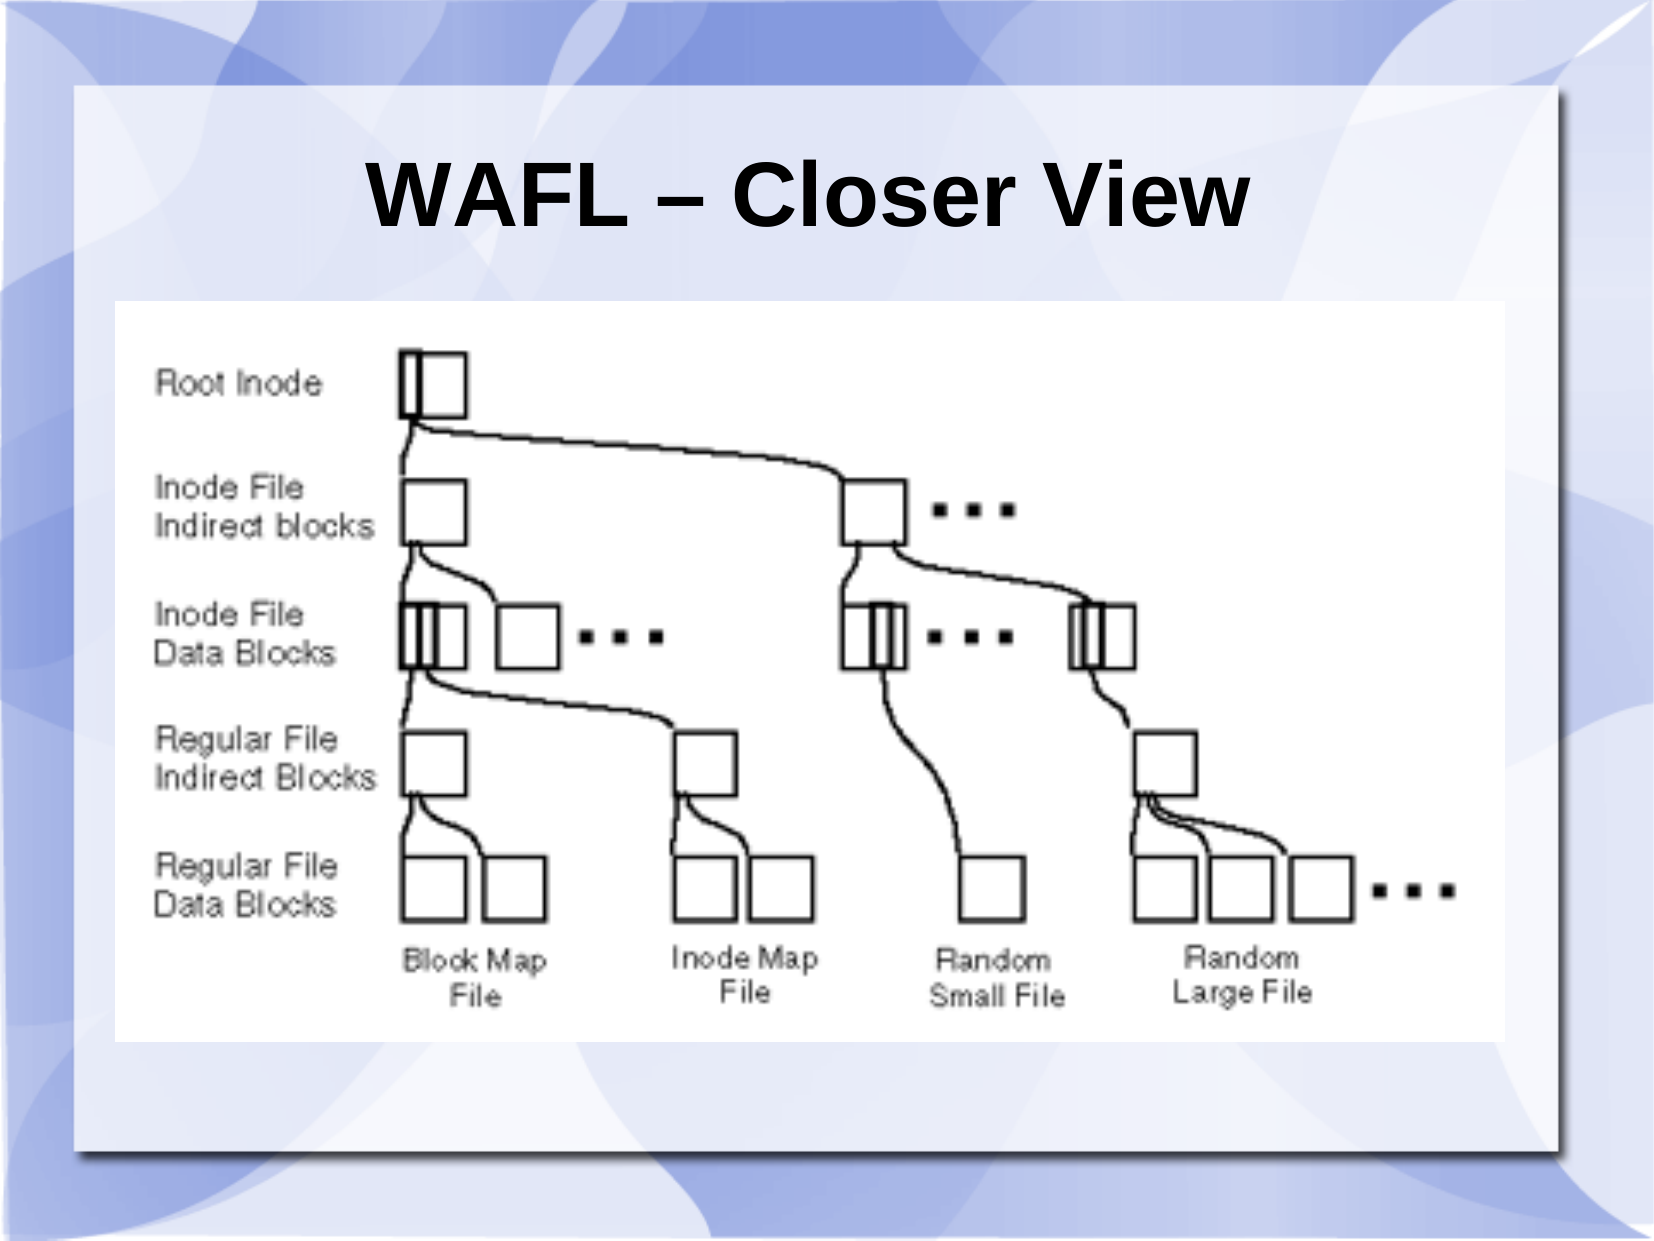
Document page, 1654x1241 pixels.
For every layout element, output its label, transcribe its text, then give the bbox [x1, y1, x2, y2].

picture [0, 0, 1654, 1241]
title WAFL – Closer View [82, 90, 1536, 298]
